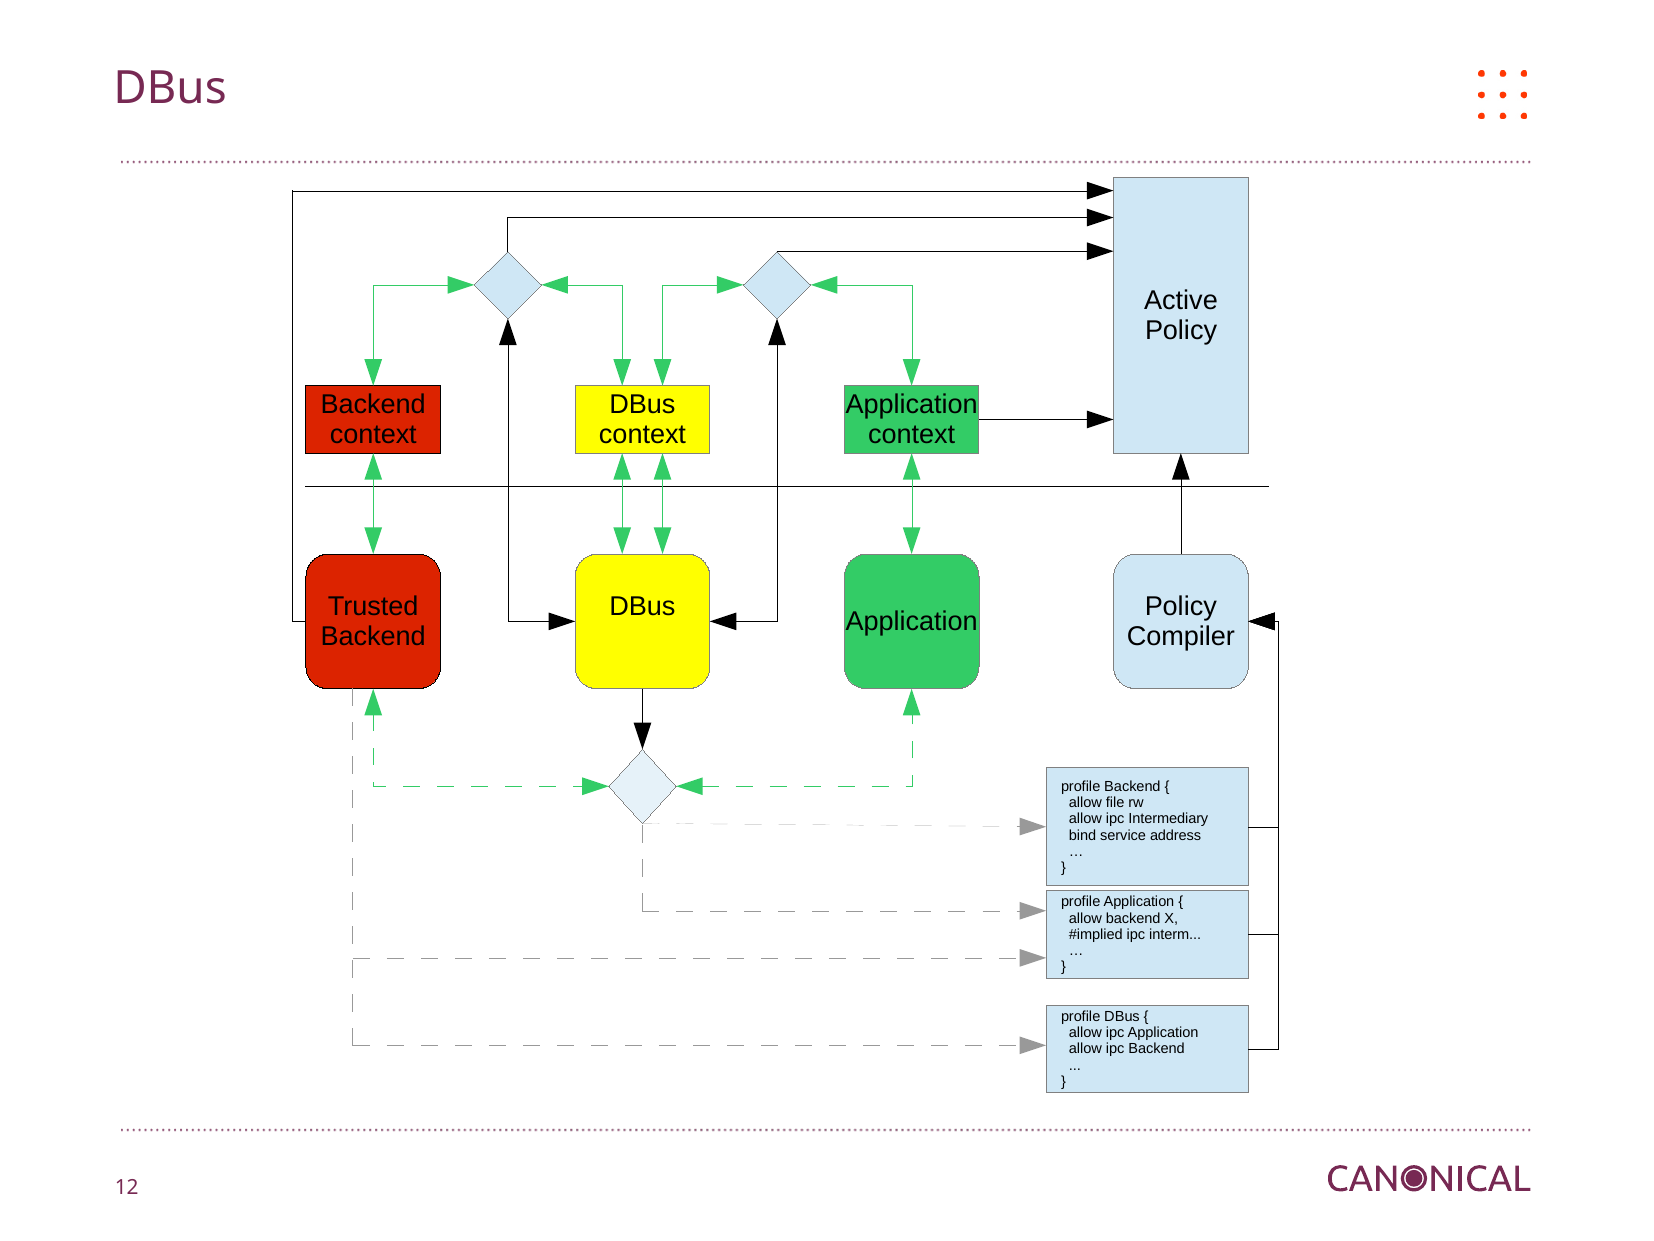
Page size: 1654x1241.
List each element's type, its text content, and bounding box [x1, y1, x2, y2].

text_box Application [844, 554, 980, 689]
text_box Active Policy [1113, 177, 1249, 454]
text_box [743, 252, 811, 318]
text_box profile Application { allow backend X, #implied ipc interm... … } [1046, 890, 1249, 979]
text_box [474, 251, 541, 318]
text_box [609, 749, 676, 823]
text_box DBus [575, 554, 710, 689]
text_box Policy Compiler [1113, 554, 1249, 689]
picture [111, 159, 1533, 166]
text_box profile DBus { allow ipc Application allow ipc Backend ... } [1046, 1005, 1249, 1093]
title DBus [113, 60, 1382, 112]
picture [111, 1127, 1533, 1134]
text_box DBus context [575, 385, 710, 454]
text_box Trusted Backend [305, 554, 441, 689]
picture [1478, 70, 1527, 119]
text_box profile Backend { allow file rw allow ipc Intermediary bind service address … } [1046, 767, 1249, 886]
text_box Backend context [305, 385, 441, 454]
text_box Application context [844, 385, 979, 454]
